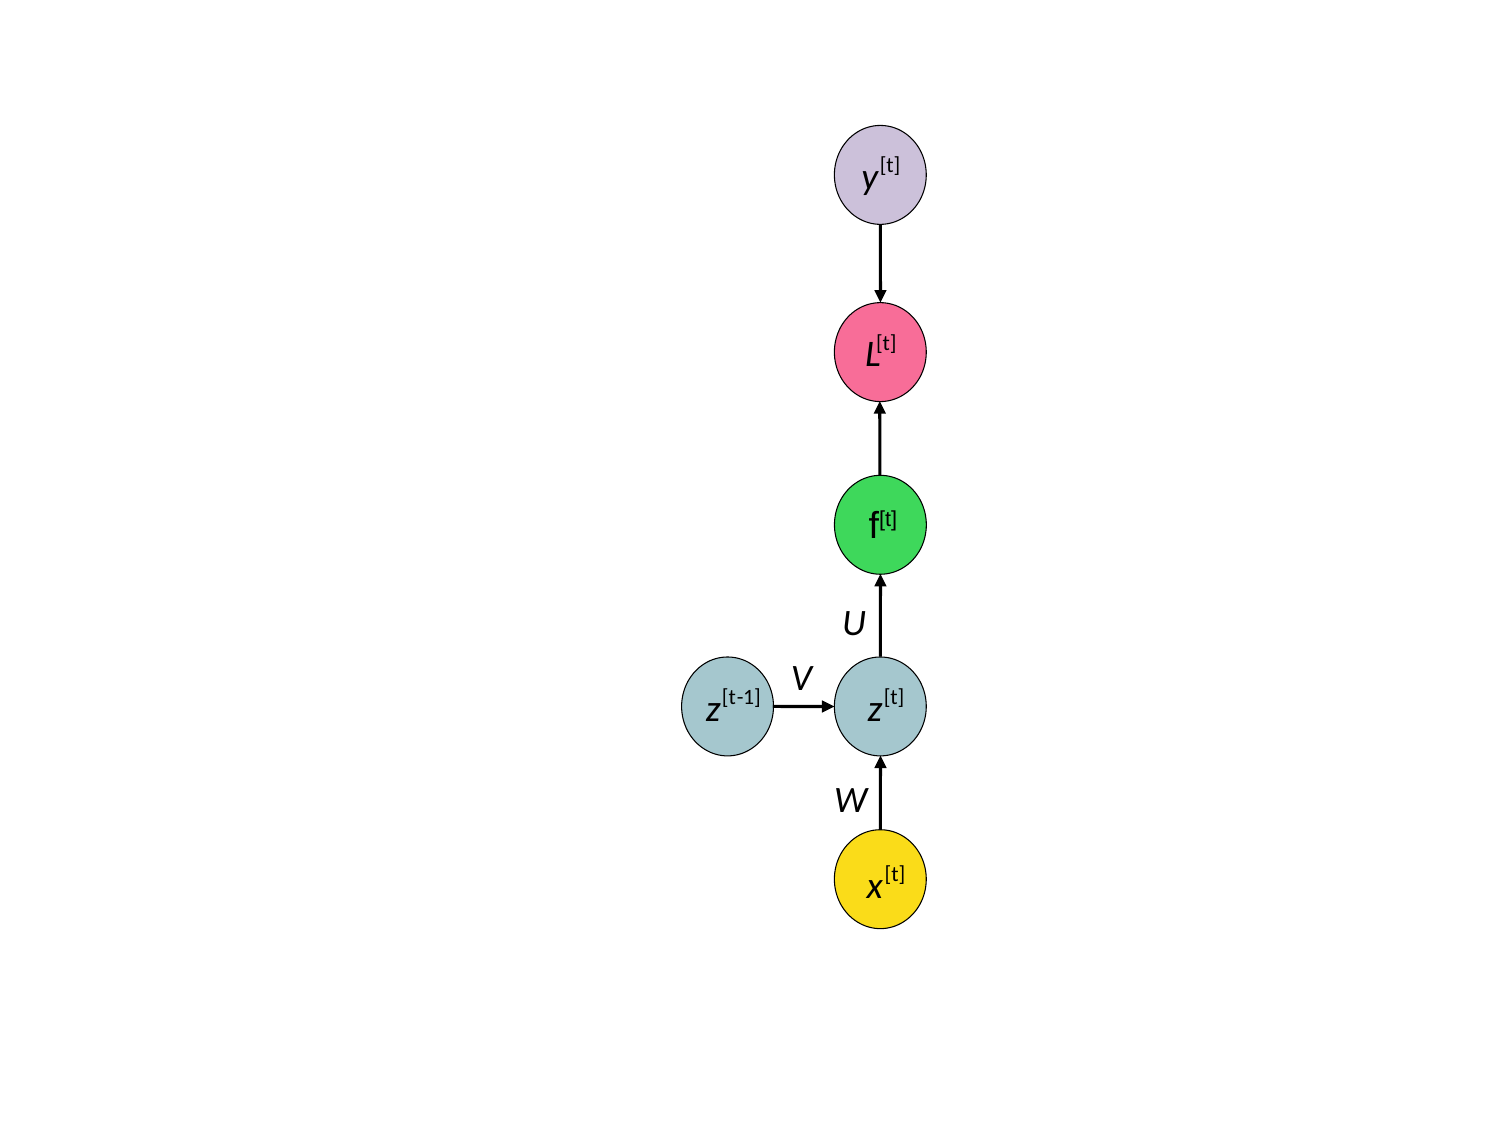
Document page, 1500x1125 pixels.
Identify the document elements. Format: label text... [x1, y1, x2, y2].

chart [859, 857, 910, 905]
text_box [681, 656, 774, 756]
chart [838, 604, 873, 646]
text_box [834, 125, 927, 225]
chart [831, 781, 876, 819]
text_box [834, 657, 927, 756]
text_box [834, 302, 927, 402]
text_box [834, 829, 927, 929]
text_box f[t] [853, 497, 989, 554]
chart [861, 680, 912, 728]
chart [788, 659, 823, 697]
chart [860, 326, 902, 374]
chart [699, 680, 769, 728]
chart [855, 148, 906, 206]
text_box [834, 475, 919, 575]
